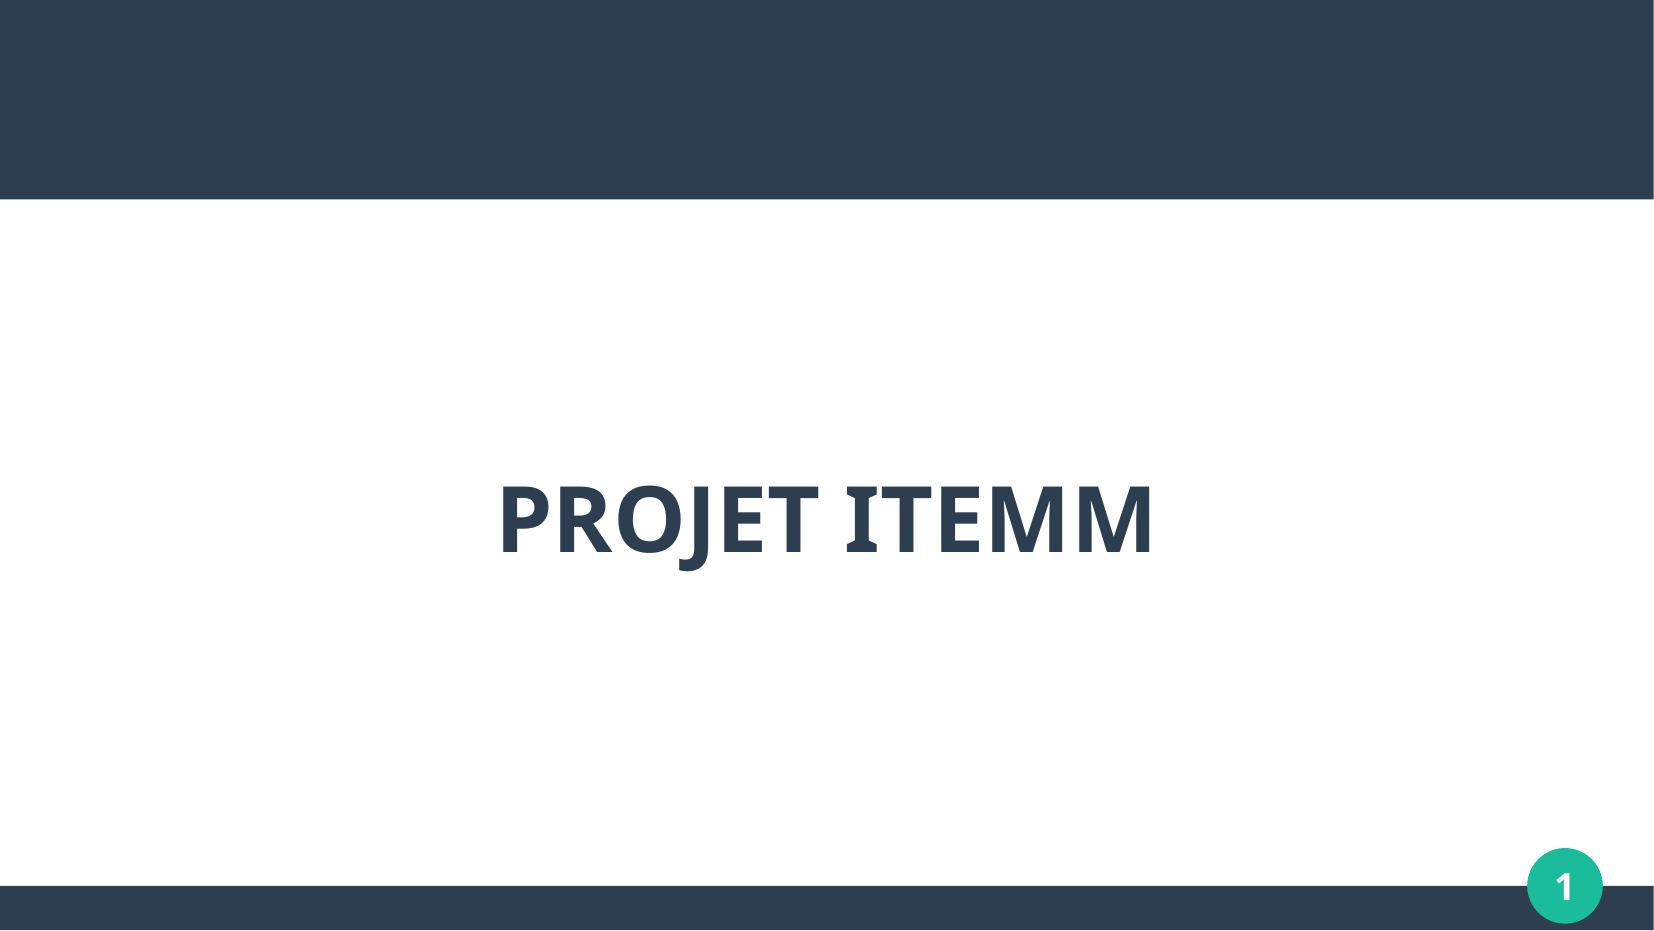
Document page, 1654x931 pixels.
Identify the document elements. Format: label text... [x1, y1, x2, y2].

list PROJET ITEMM [59, 206, 1595, 827]
